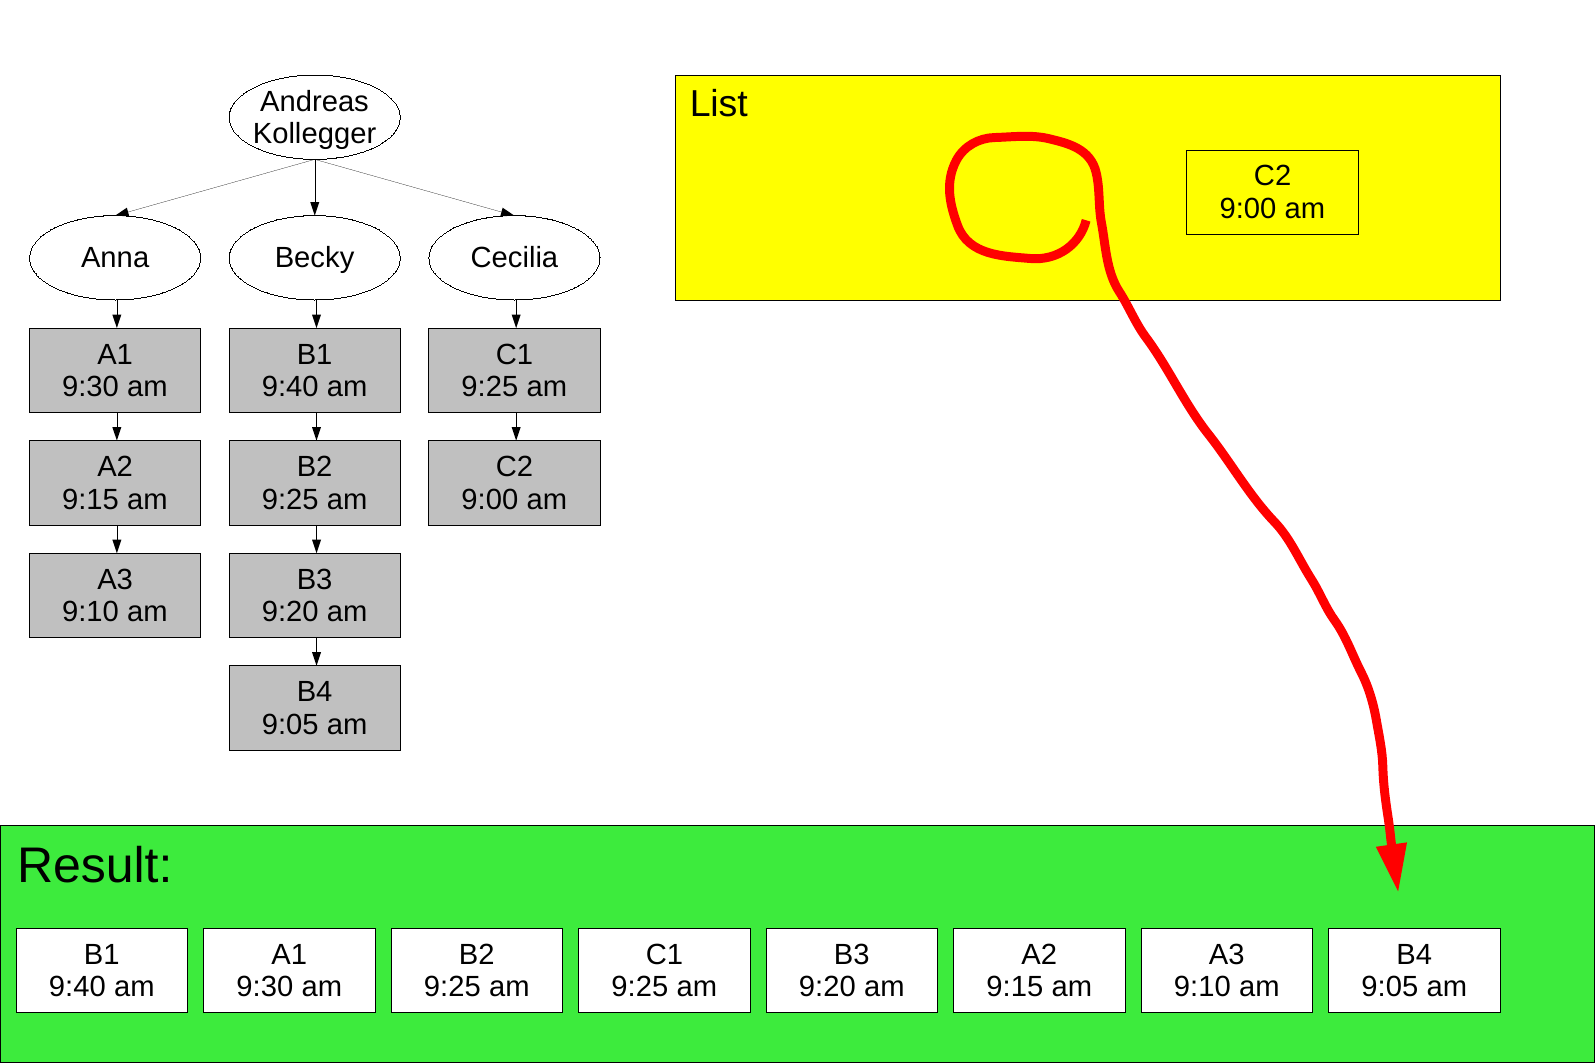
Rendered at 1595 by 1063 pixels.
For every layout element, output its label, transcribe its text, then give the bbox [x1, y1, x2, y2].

text_box C1 9:25 am [428, 328, 601, 413]
text_box [675, 75, 1501, 301]
text_box A1 9:30 am [29, 328, 201, 413]
text_box B2 9:25 am [229, 440, 401, 526]
text_box Andreas Kollegger [229, 75, 401, 160]
text_box B4 9:05 am [229, 665, 401, 751]
text_box B1 9:40 am [16, 928, 188, 1013]
text_box C1 9:25 am [578, 928, 751, 1013]
text_box B3 9:20 am [229, 553, 401, 638]
text_box C2 9:00 am [1186, 150, 1359, 235]
text_box A3 9:10 am [29, 553, 201, 638]
text_box A1 9:30 am [203, 928, 376, 1013]
text_box Anna [29, 215, 201, 301]
text_box C2 9:00 am [428, 440, 601, 526]
text_box B3 9:20 am [766, 928, 938, 1013]
text_box Result: [2, 829, 188, 901]
text_box Cecilia [428, 215, 601, 301]
text_box Becky [229, 215, 401, 301]
text_box B1 9:40 am [229, 328, 401, 413]
text_box B2 9:25 am [391, 928, 563, 1013]
text_box B4 9:05 am [1328, 928, 1501, 1013]
text_box List [675, 75, 763, 132]
text_box [0, 825, 1595, 1063]
text_box A2 9:15 am [29, 440, 201, 526]
text_box A2 9:15 am [953, 928, 1126, 1013]
text_box A3 9:10 am [1141, 928, 1313, 1013]
